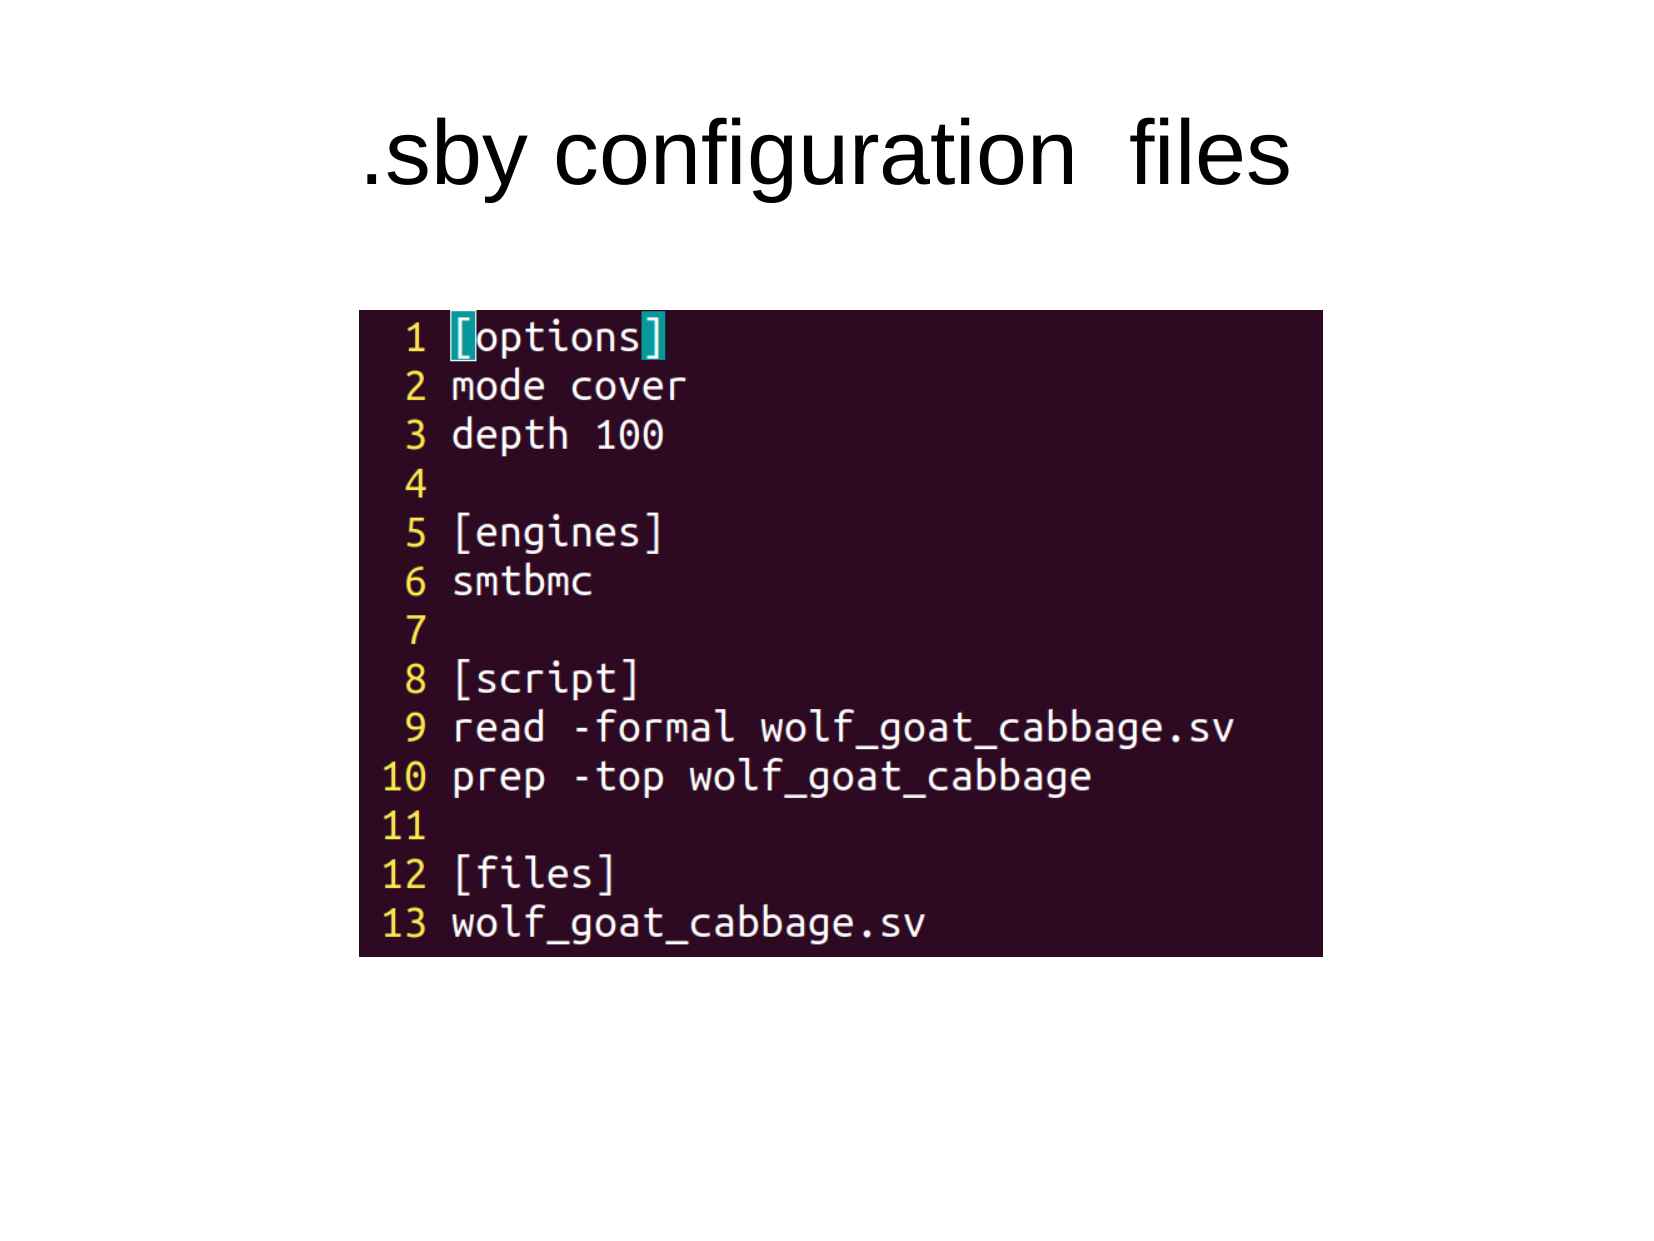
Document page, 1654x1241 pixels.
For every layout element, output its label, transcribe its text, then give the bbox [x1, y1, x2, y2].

title .sby configuration files [82, 49, 1571, 257]
picture [359, 310, 1323, 957]
